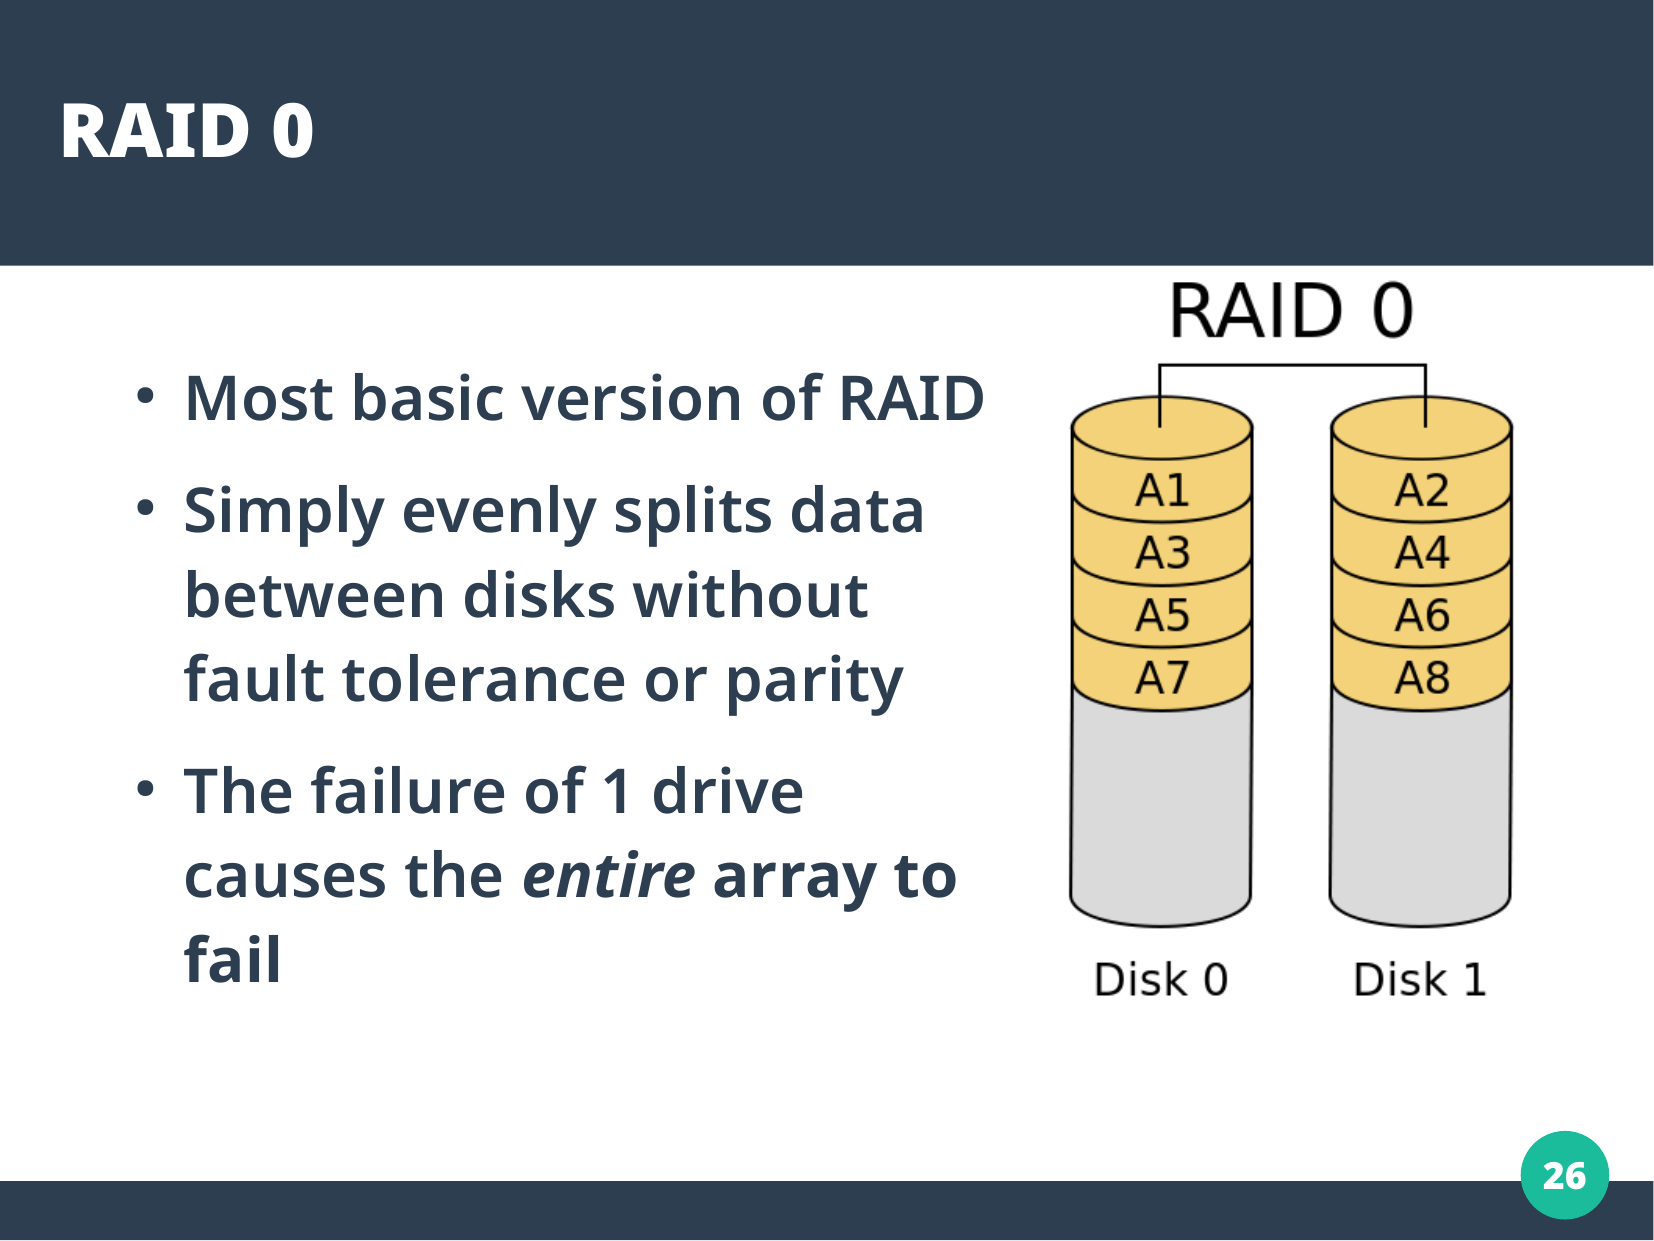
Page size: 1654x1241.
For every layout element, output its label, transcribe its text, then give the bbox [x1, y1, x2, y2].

picture [1035, 256, 1543, 1038]
list Most basic version of RAID Simply evenly splits data between disks without fault tolerance or parity The failure of 1 drive causes the entire array to fail [118, 354, 995, 1074]
title RAID 0 [59, 49, 1595, 207]
